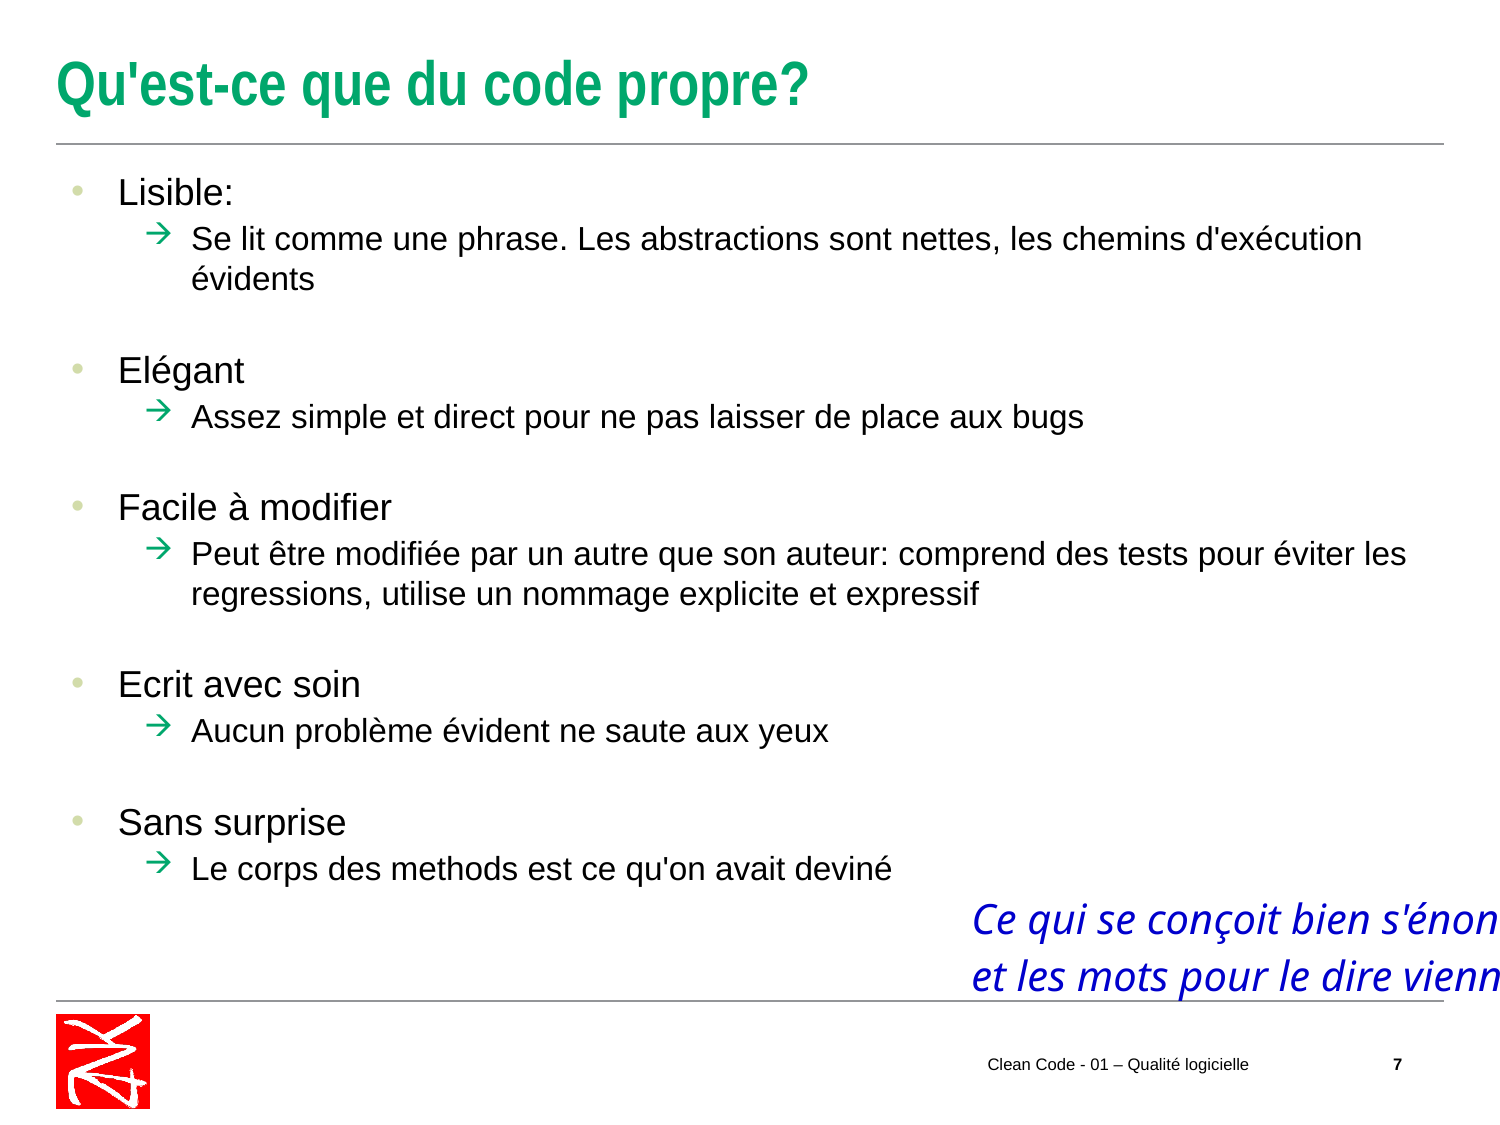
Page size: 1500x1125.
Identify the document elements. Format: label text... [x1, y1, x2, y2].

slide_number <number> [1372, 1049, 1403, 1079]
footer Clean Code - 01 – Qualité logicielle [919, 1049, 1250, 1079]
picture [55, 1014, 151, 1109]
text_box Ce qui se conçoit bien s'énonce clairement, et les mots pour le dire viennent aisément. [956, 882, 1475, 993]
text_box Lisible: Se lit comme une phrase. Les abstractions sont nettes, les chemins d'exécution évidents Elégant Assez simple et direct pour ne pas laisser de place aux bugs Facile à modifier Peut être modifiée par un autre que son auteur: comprend des tests pour éviter les regressions, utilise un nommage explicite et expressif Ecrit avec soin Aucun problème évident ne saute aux yeux Sans surprise Le corps des methods est ce qu'on avait deviné [56, 160, 1444, 946]
title Qu'est-ce que du code propre? [56, 18, 1444, 142]
